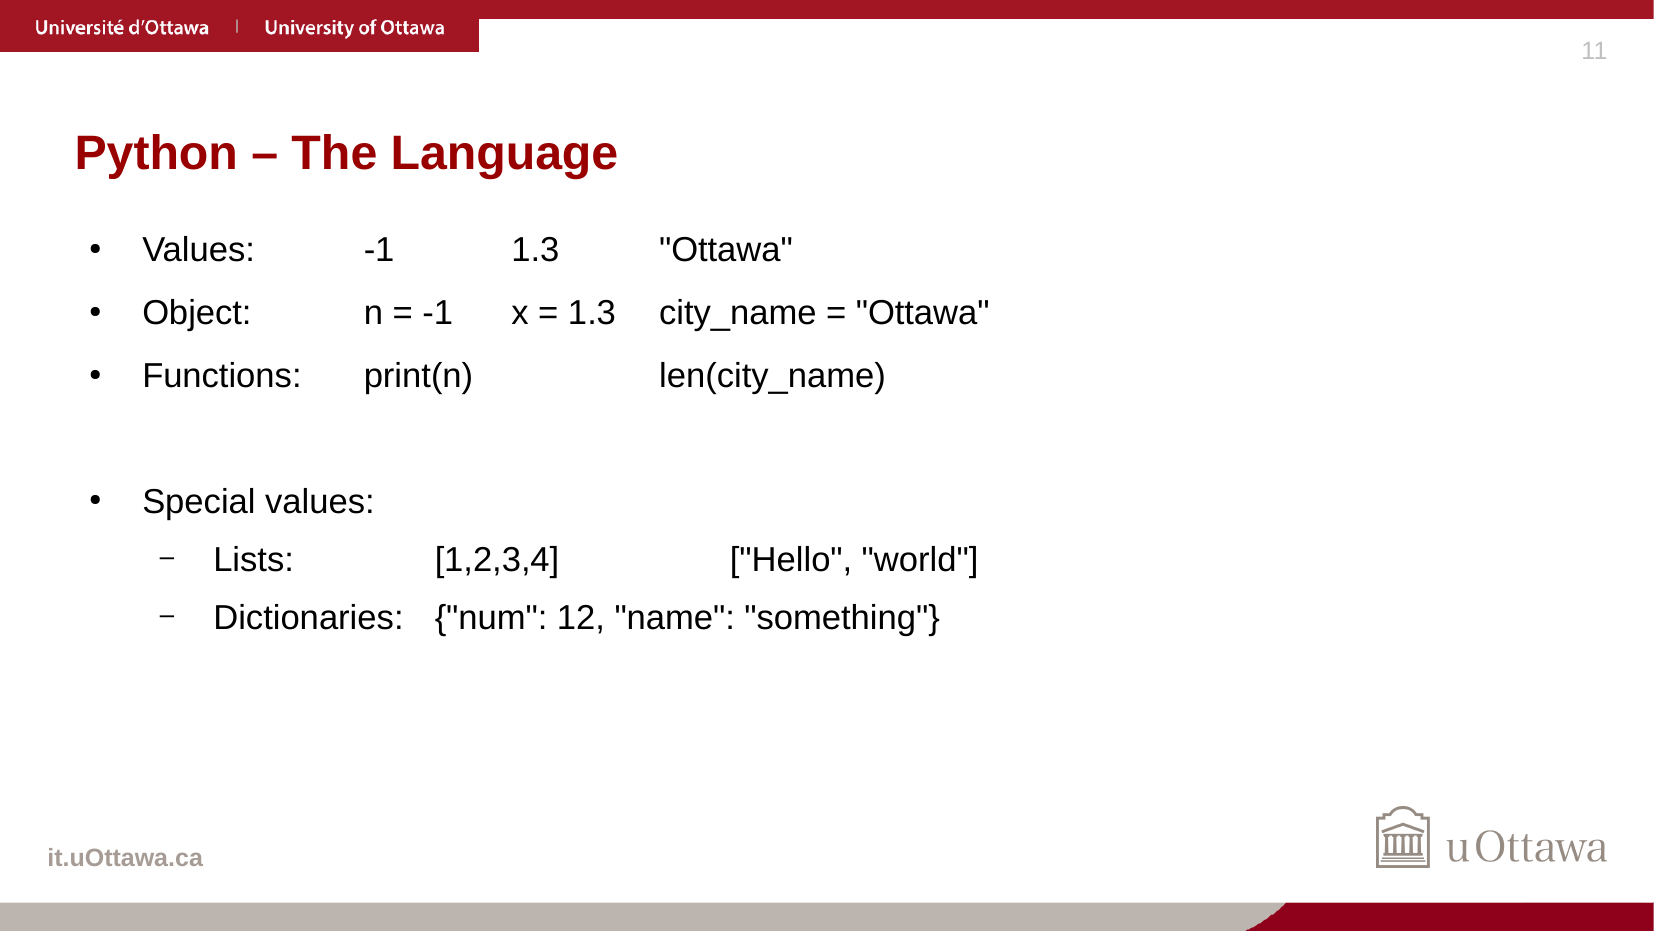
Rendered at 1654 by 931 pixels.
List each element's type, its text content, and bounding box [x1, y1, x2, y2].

picture [1376, 806, 1607, 868]
title Python – The Language [74, 93, 1481, 212]
picture [0, 0, 1654, 52]
picture [0, 903, 1654, 931]
list Values: -1 1.3 "Ottawa" Object: n = -1 x = 1.3 city_name = "Ottawa" Functions: print(n) len(city_name) Special values: Lists: [1,2,3,4] ["Hello", "world"] Dictionaries: {"num": 12, "name": "something"} [71, 230, 1477, 740]
